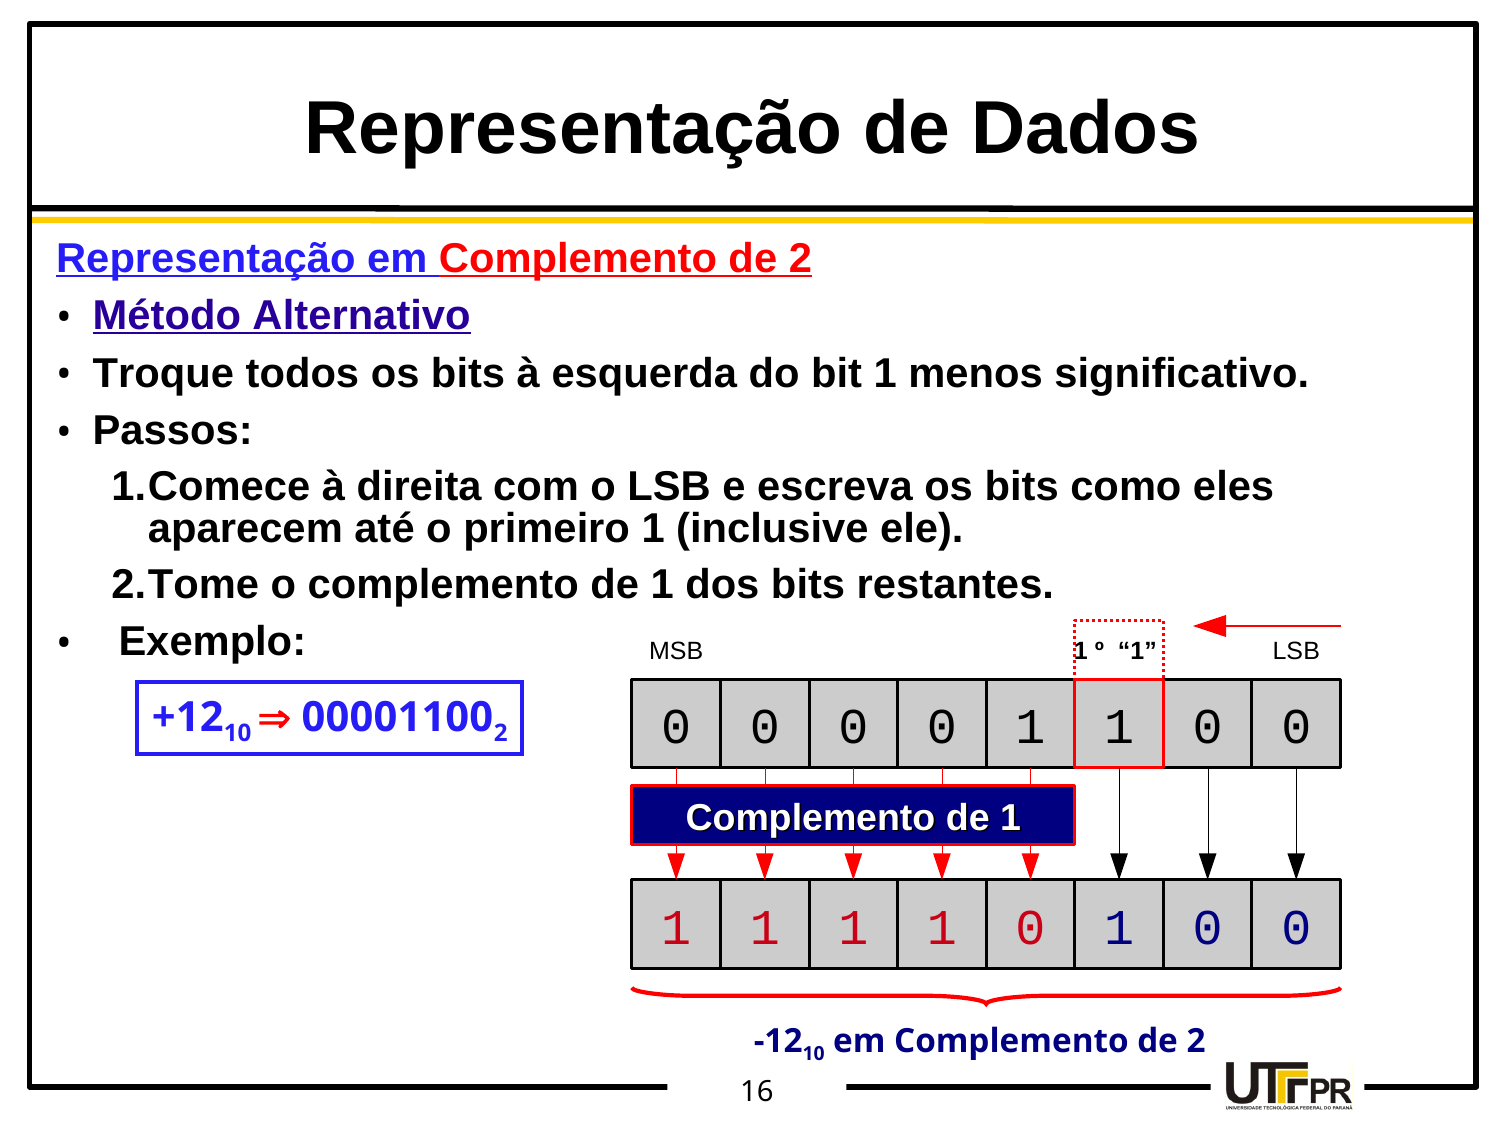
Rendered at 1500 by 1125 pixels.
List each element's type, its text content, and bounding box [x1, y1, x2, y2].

text_box 1 [897, 879, 986, 969]
text_box 0 [897, 679, 986, 768]
text_box 0 [1251, 680, 1341, 768]
text_box 0 [809, 679, 897, 768]
text_box 1 º “1” [1074, 620, 1164, 680]
text_box 1 [631, 879, 720, 969]
text_box LSB [1251, 627, 1341, 680]
text_box 0 [720, 679, 809, 768]
list Representação em Complemento de 2 Método Alternativo Troque todos os bits à esquerda do bit 1 menos significativo. Passos: Comece à direita com o LSB e escreva os bits como eles aparecem até o primeiro 1 (inclusive ele). Tome o complemento de 1 dos bits restantes. Exemplo: [41, 231, 1459, 1001]
text_box 0 [986, 879, 1074, 969]
text_box MSB [631, 620, 721, 680]
text_box +1210  000011002 [137, 681, 523, 755]
title Representação de Dados [29, 85, 1477, 180]
text_box 1 [986, 679, 1074, 768]
text_box Complemento de 1 [631, 785, 1075, 845]
text_box 0 [1251, 879, 1341, 969]
text_box LSB [1251, 620, 1341, 625]
text_box 1 [720, 879, 809, 969]
text_box 1 [809, 879, 897, 969]
text_box 1 [1074, 879, 1163, 969]
text_box 0 [1164, 679, 1251, 768]
text_box -1210 em Complemento de 2 [738, 1011, 1231, 1073]
text_box 0 [631, 680, 720, 768]
text_box 0 [1163, 879, 1251, 969]
picture [1225, 1062, 1353, 1110]
text_box 1 [1074, 680, 1164, 768]
